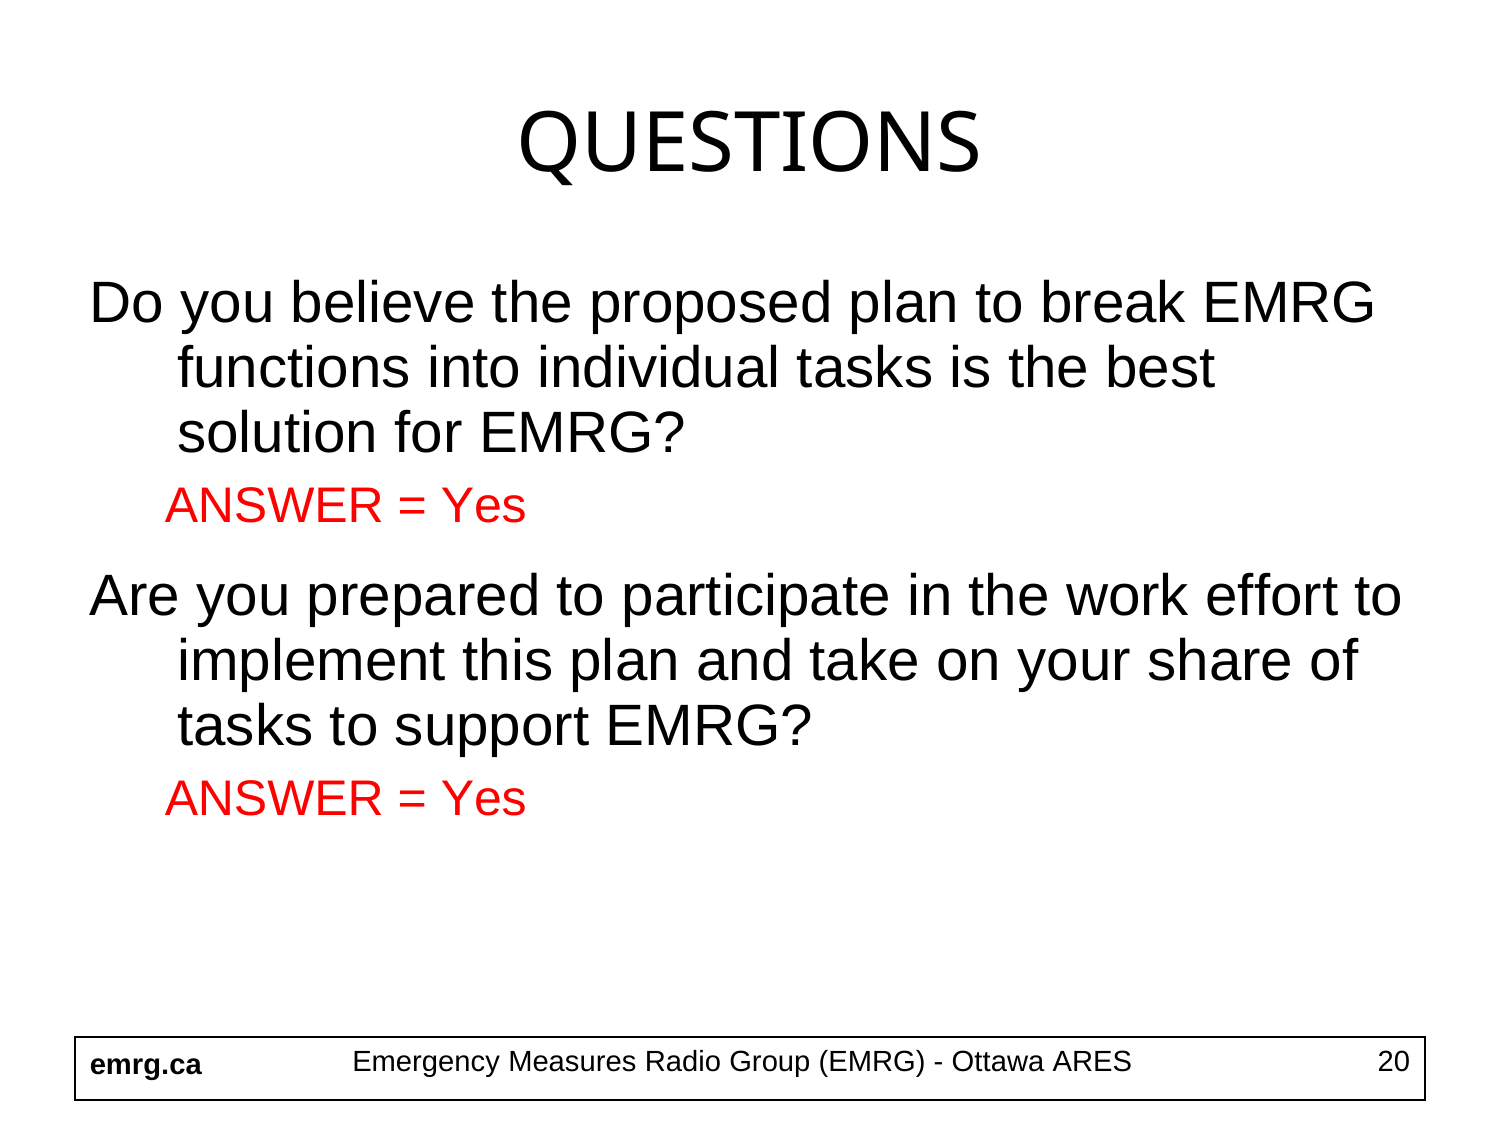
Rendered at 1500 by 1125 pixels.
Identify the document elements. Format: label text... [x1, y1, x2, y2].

title QUESTIONS [75, 45, 1426, 233]
list Do you believe the proposed plan to break EMRG functions into individual tasks is the best solution for EMRG? ANSWER = Yes Are you prepared to participate in the work effort to implement this plan and take on your share of tasks to support EMRG? ANSWER = Yes [75, 262, 1426, 1006]
